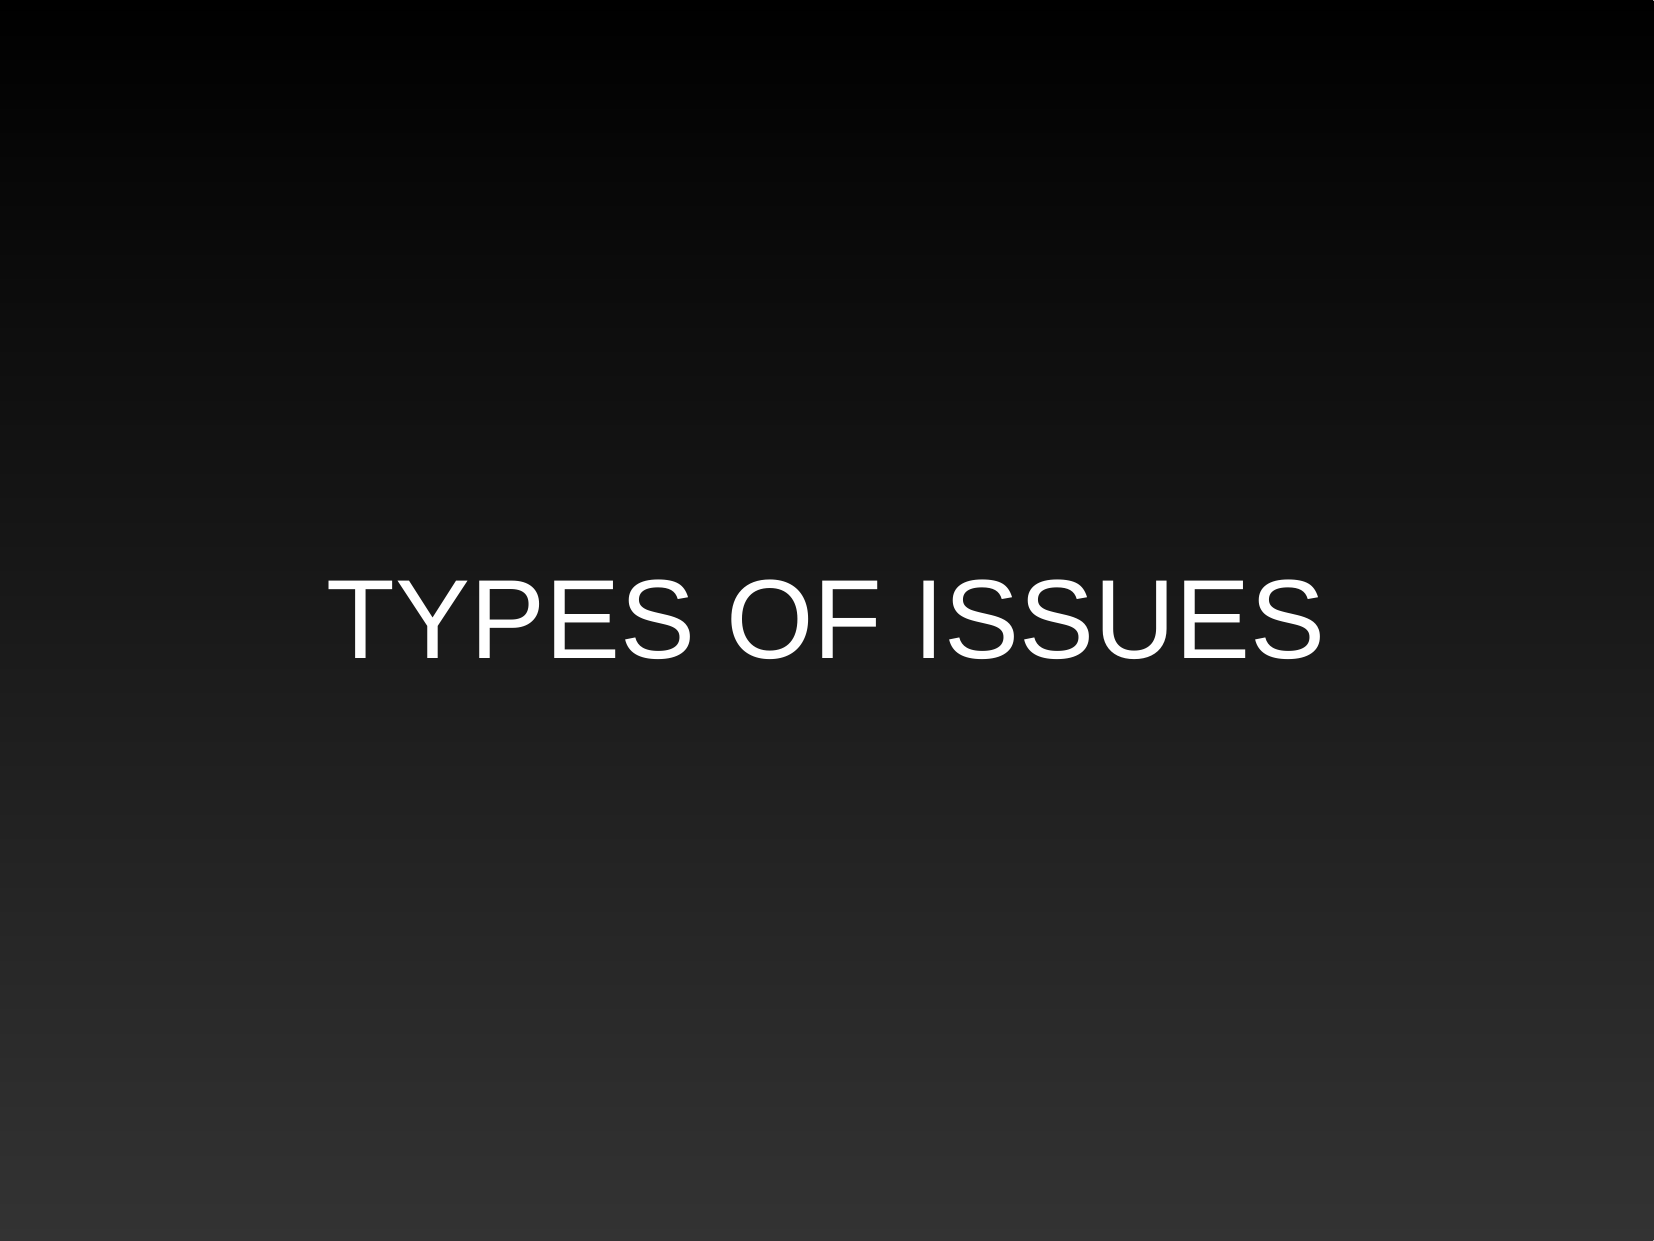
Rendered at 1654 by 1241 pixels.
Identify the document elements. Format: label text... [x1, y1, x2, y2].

text_box TYPES OF ISSUES [311, 549, 1342, 691]
